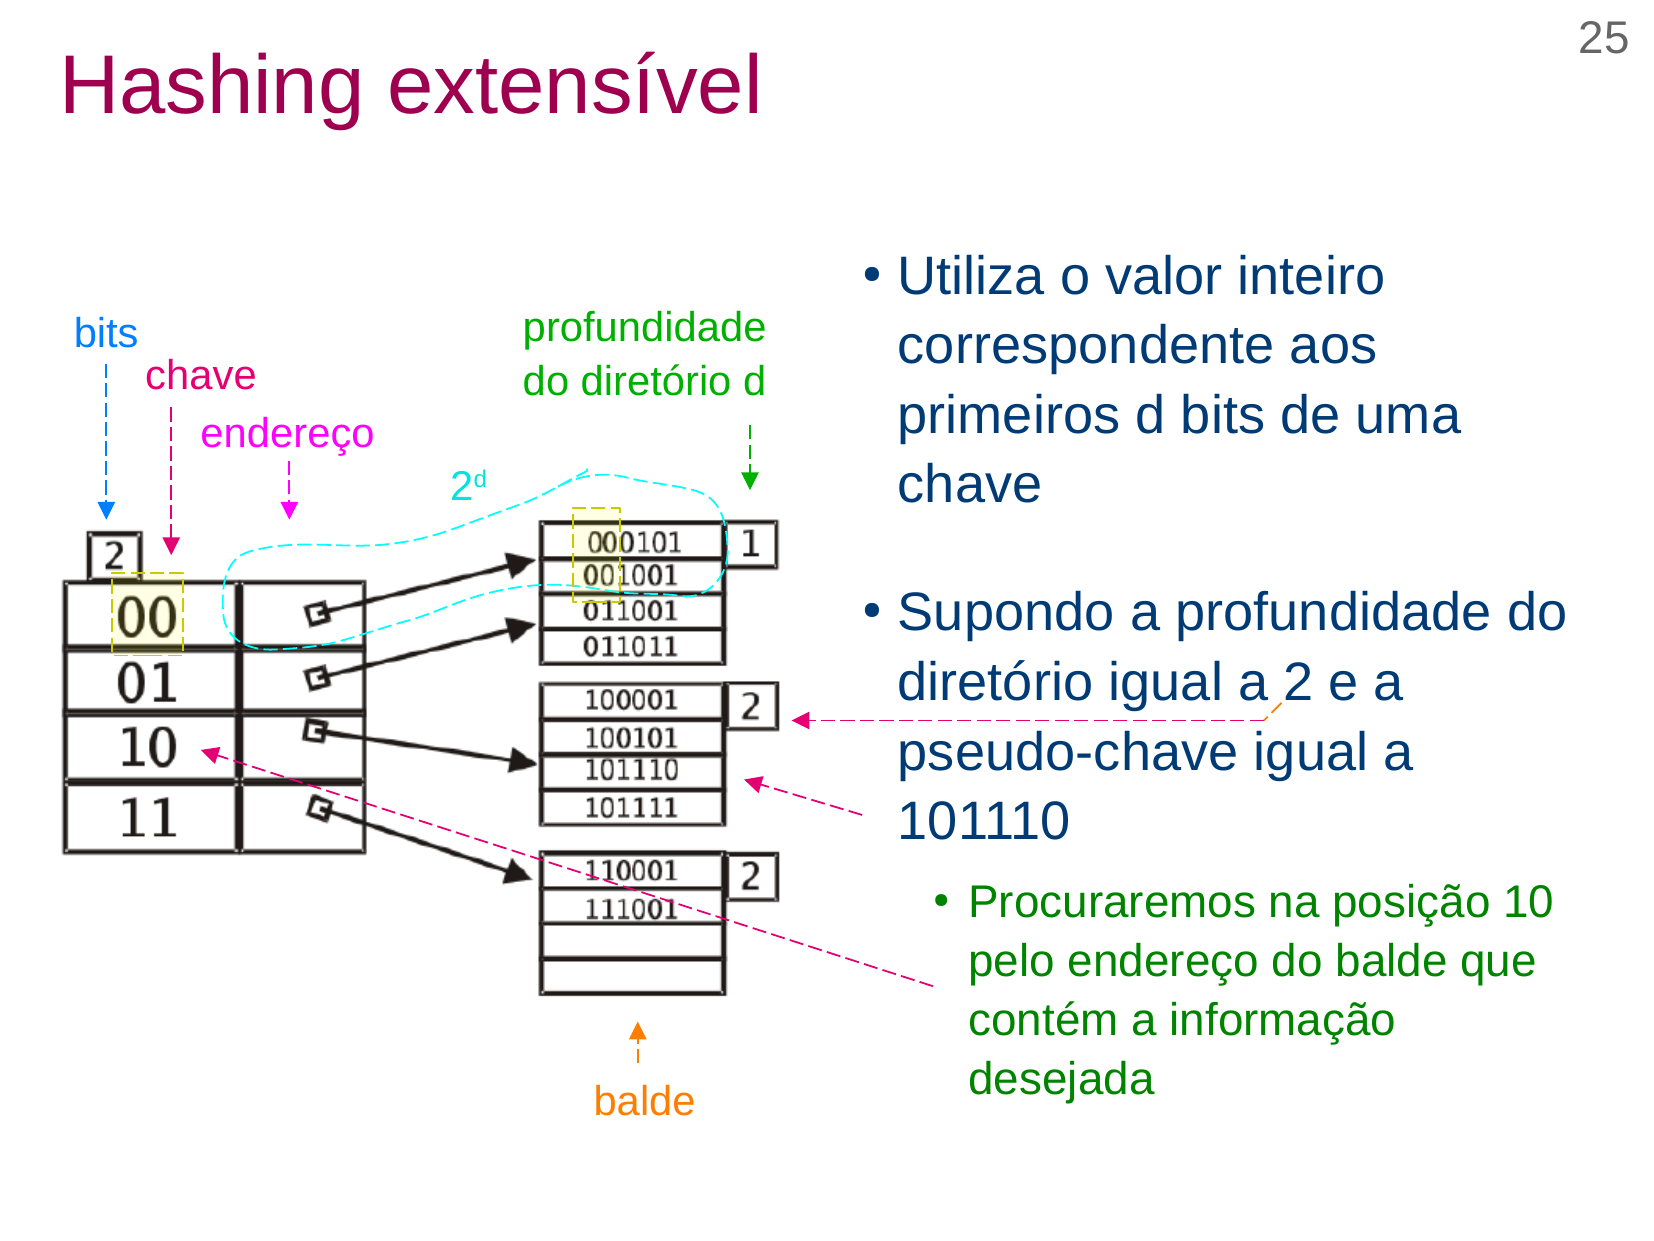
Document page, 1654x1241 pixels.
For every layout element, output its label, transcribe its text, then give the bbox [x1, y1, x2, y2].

text_box [112, 572, 184, 656]
list Utiliza o valor inteiro correspondente aos primeiros d bits de uma chave Supondo a profundidade do diretório igual a 2 e a pseudo-chave igual a 101110 Procuraremos na posição 10 pelo endereço do balde que contém a informação desejada [862, 236, 1595, 1211]
text_box chave [130, 337, 272, 415]
picture [59, 519, 792, 1004]
text_box profundidade do diretório d [507, 289, 782, 412]
text_box 2d [435, 448, 502, 518]
title Hashing extensível [59, 29, 1595, 148]
text_box endereço [185, 395, 390, 464]
text_box balde [578, 1062, 711, 1132]
text_box bits [59, 295, 154, 364]
text_box [572, 507, 621, 603]
